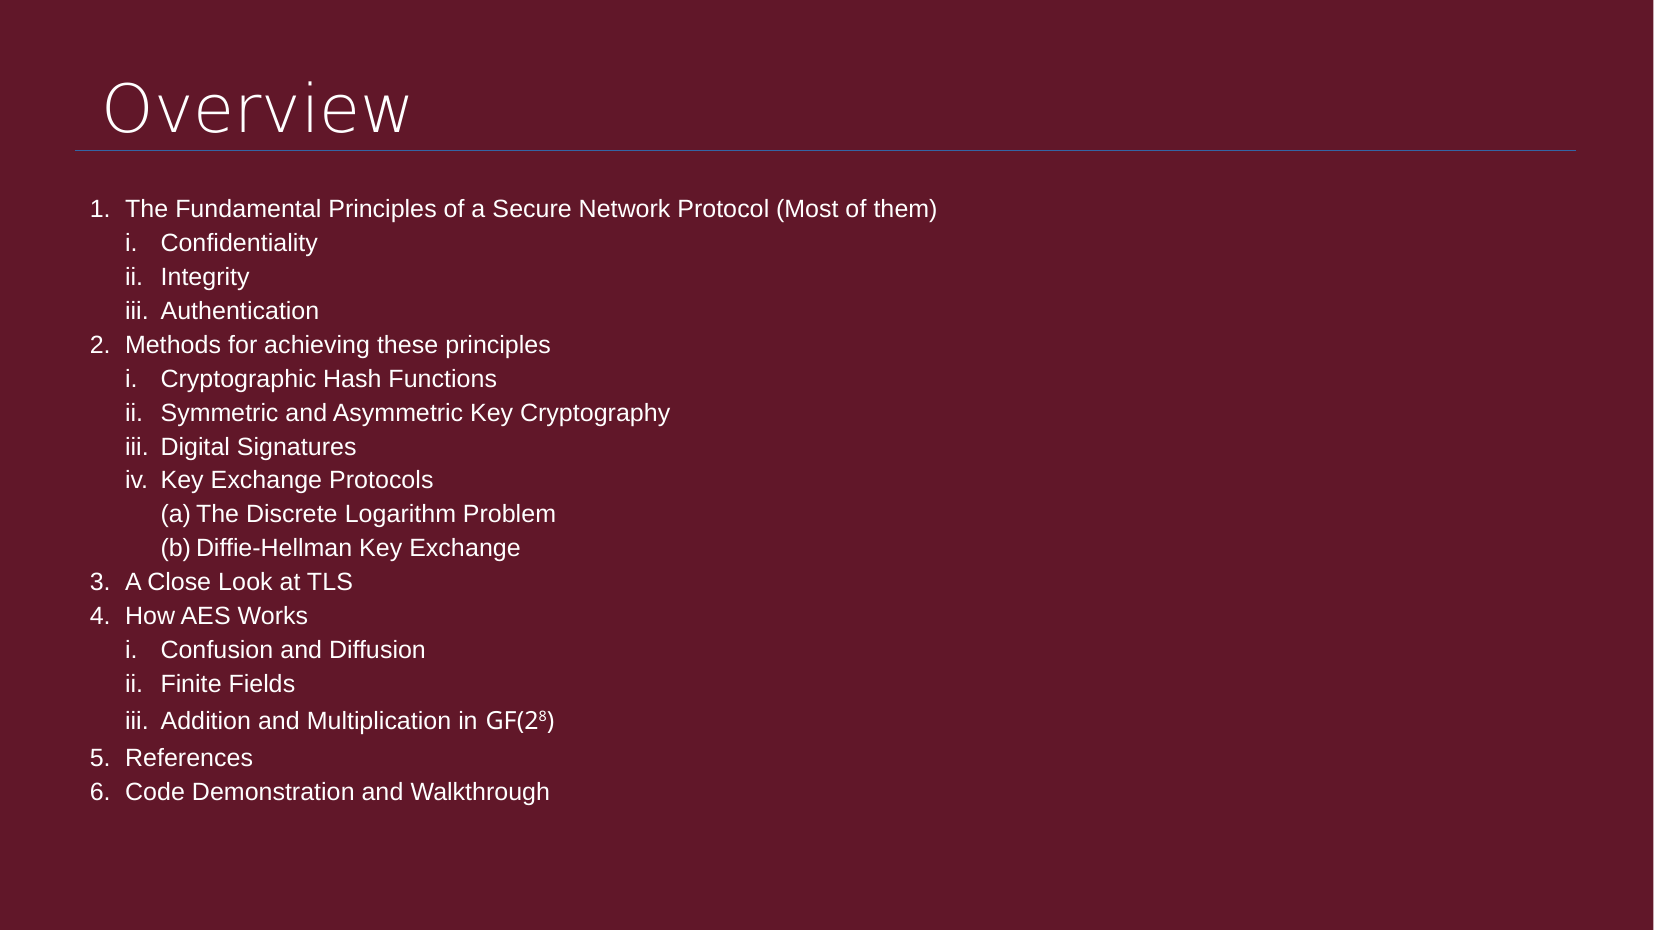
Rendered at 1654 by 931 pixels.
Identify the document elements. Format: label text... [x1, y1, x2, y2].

text_box The Fundamental Principles of a Secure Network Protocol (Most of them) Confidentiality Integrity Authentication Methods for achieving these principles Cryptographic Hash Functions Symmetric and Asymmetric Key Cryptography Digital Signatures Key Exchange Protocols The Discrete Logarithm Problem Diffie-Hellman Key Exchange A Close Look at TLS How AES Works Confusion and Diffusion Finite Fields Addition and Multiplication in GF(28) References Code Demonstration and Walkthrough [75, 187, 1576, 841]
title Overview [37, 32, 480, 188]
